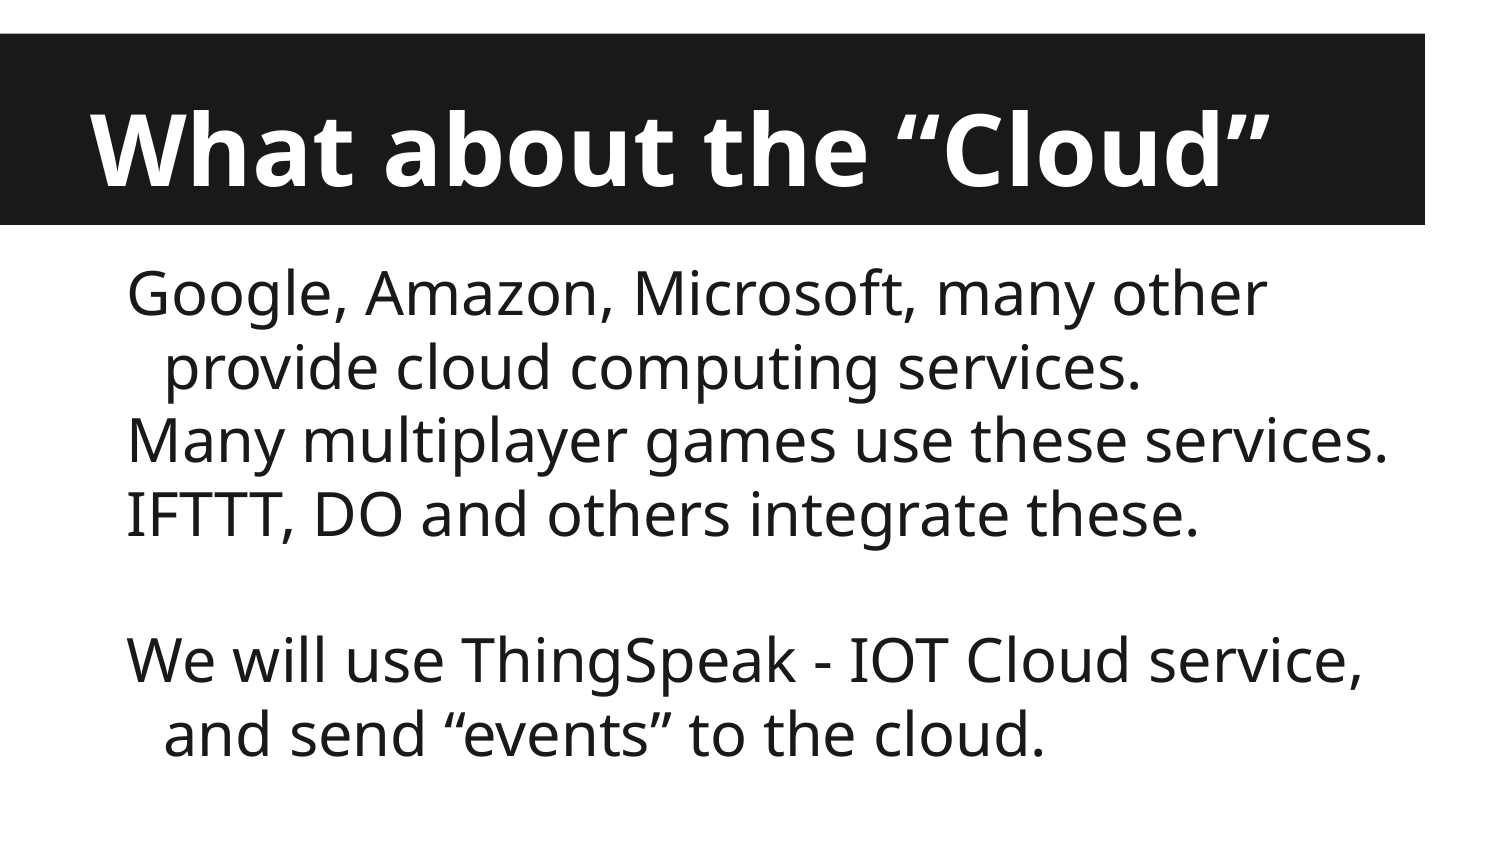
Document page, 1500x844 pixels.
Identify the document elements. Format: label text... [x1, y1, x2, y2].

title What about the “Cloud” [75, 33, 1425, 221]
list Google, Amazon, Microsoft, many other provide cloud computing services. Many multiplayer games use these services. IFTTT, DO and others integrate these. We will use ThingSpeak - IOT Cloud service, and send “events” to the cloud. [75, 239, 1425, 808]
